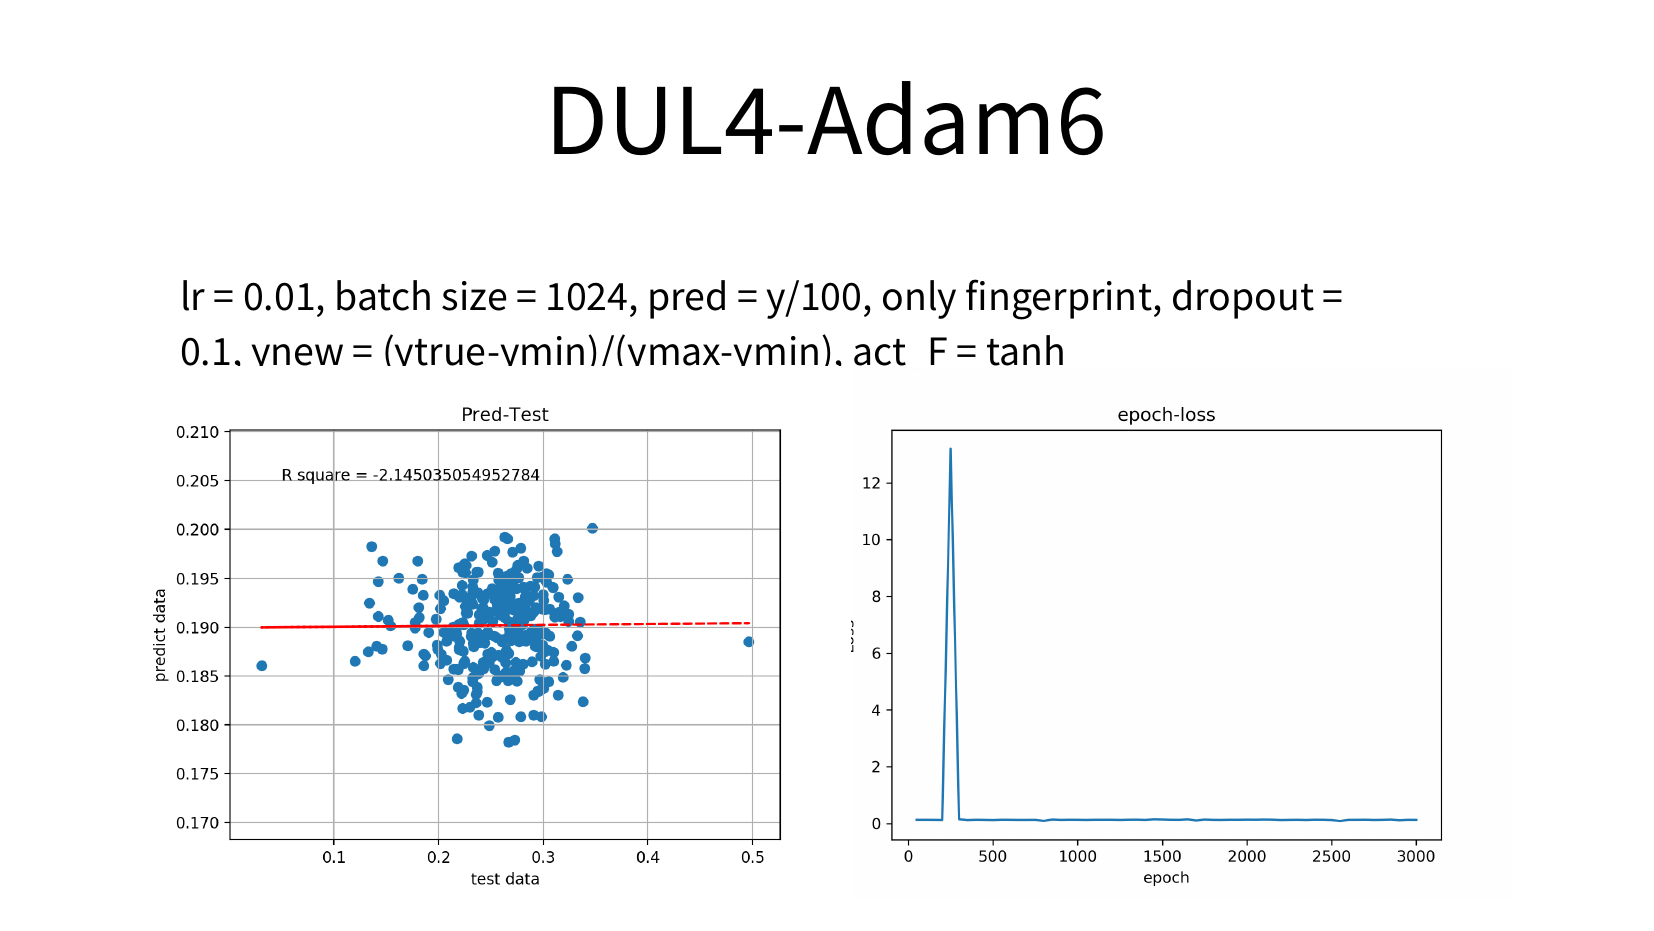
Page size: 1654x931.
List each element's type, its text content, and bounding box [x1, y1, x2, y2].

picture [141, 366, 1512, 898]
title DUL4-Adam6 [82, 37, 1571, 193]
text_box lr = 0.01, batch size = 1024, pred = y/100, only fingerprint, dropout = 0.1, ynew = (ytrue-ymin)/(ymax-ymin), act_F = tanh [165, 259, 1394, 366]
